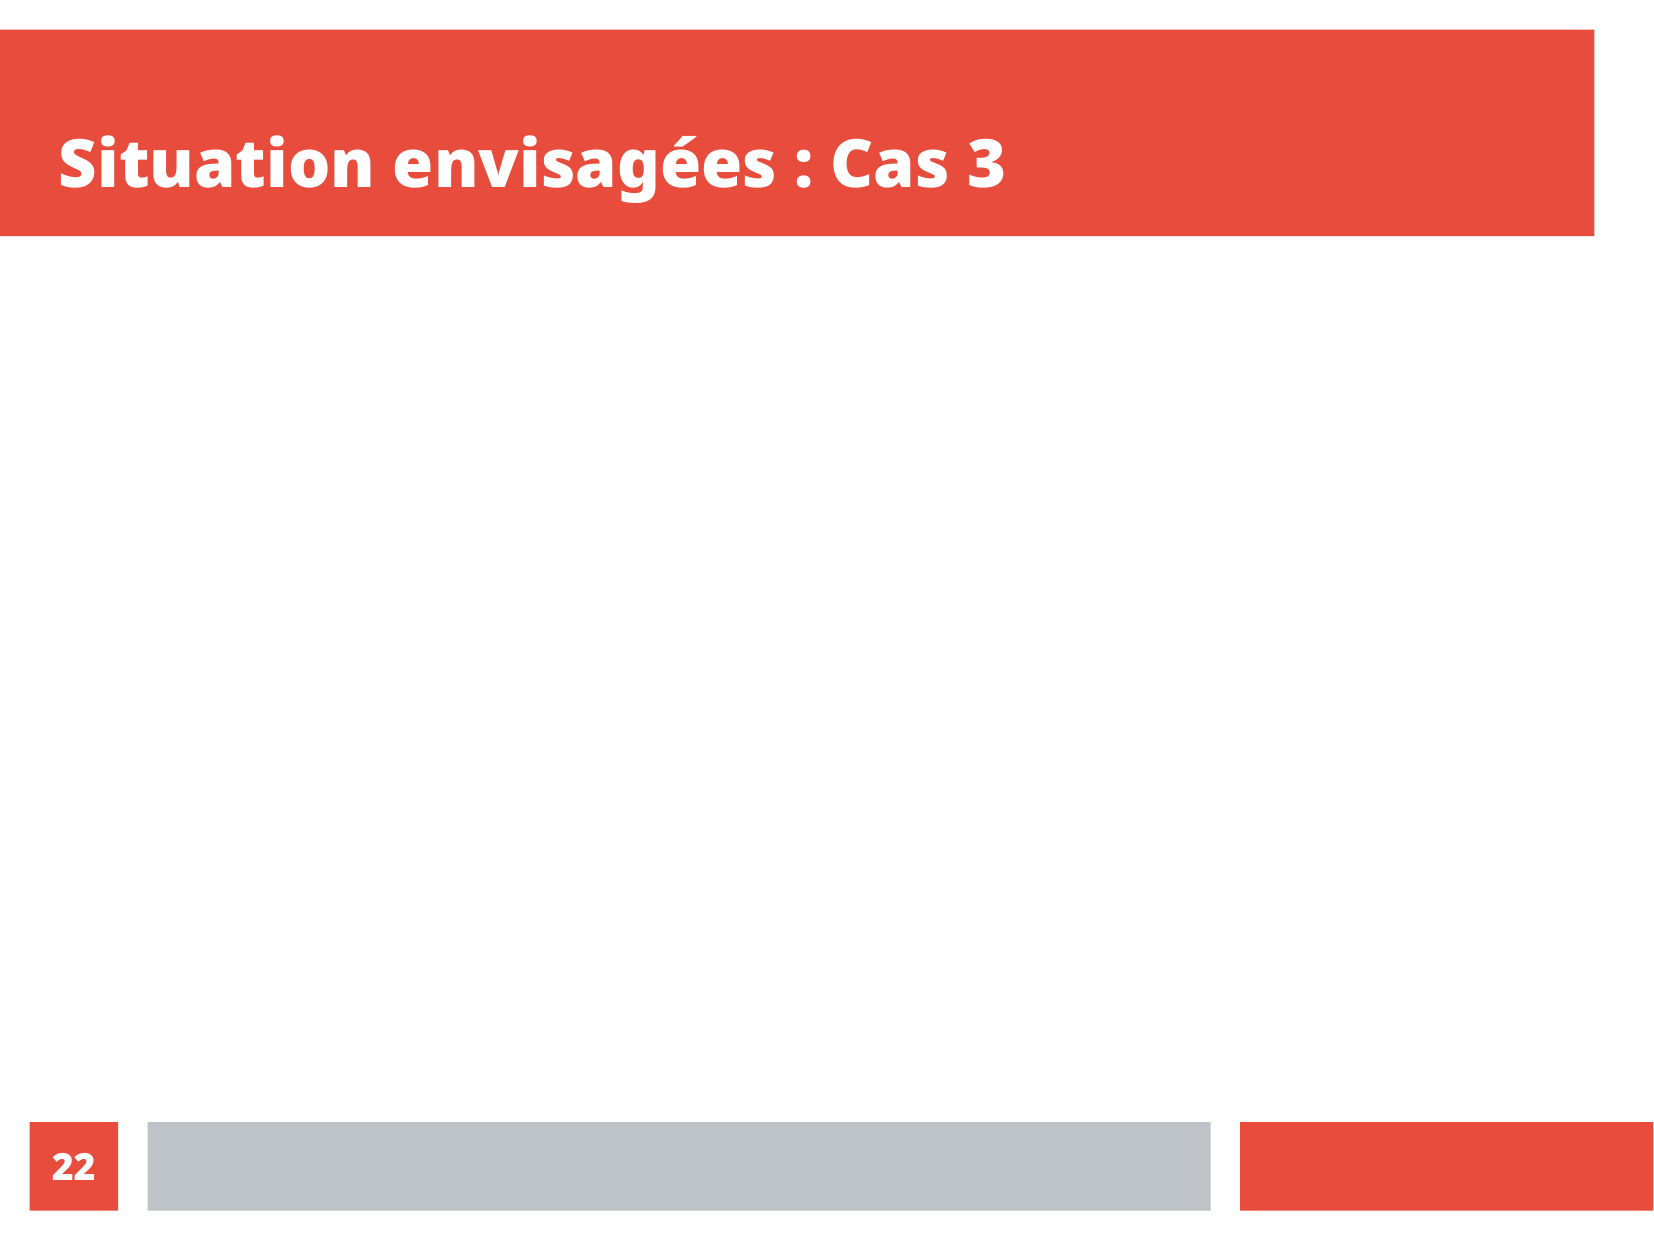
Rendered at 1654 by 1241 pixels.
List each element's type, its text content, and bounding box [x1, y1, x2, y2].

title Situation envisagées : Cas 3 [59, 59, 1595, 207]
